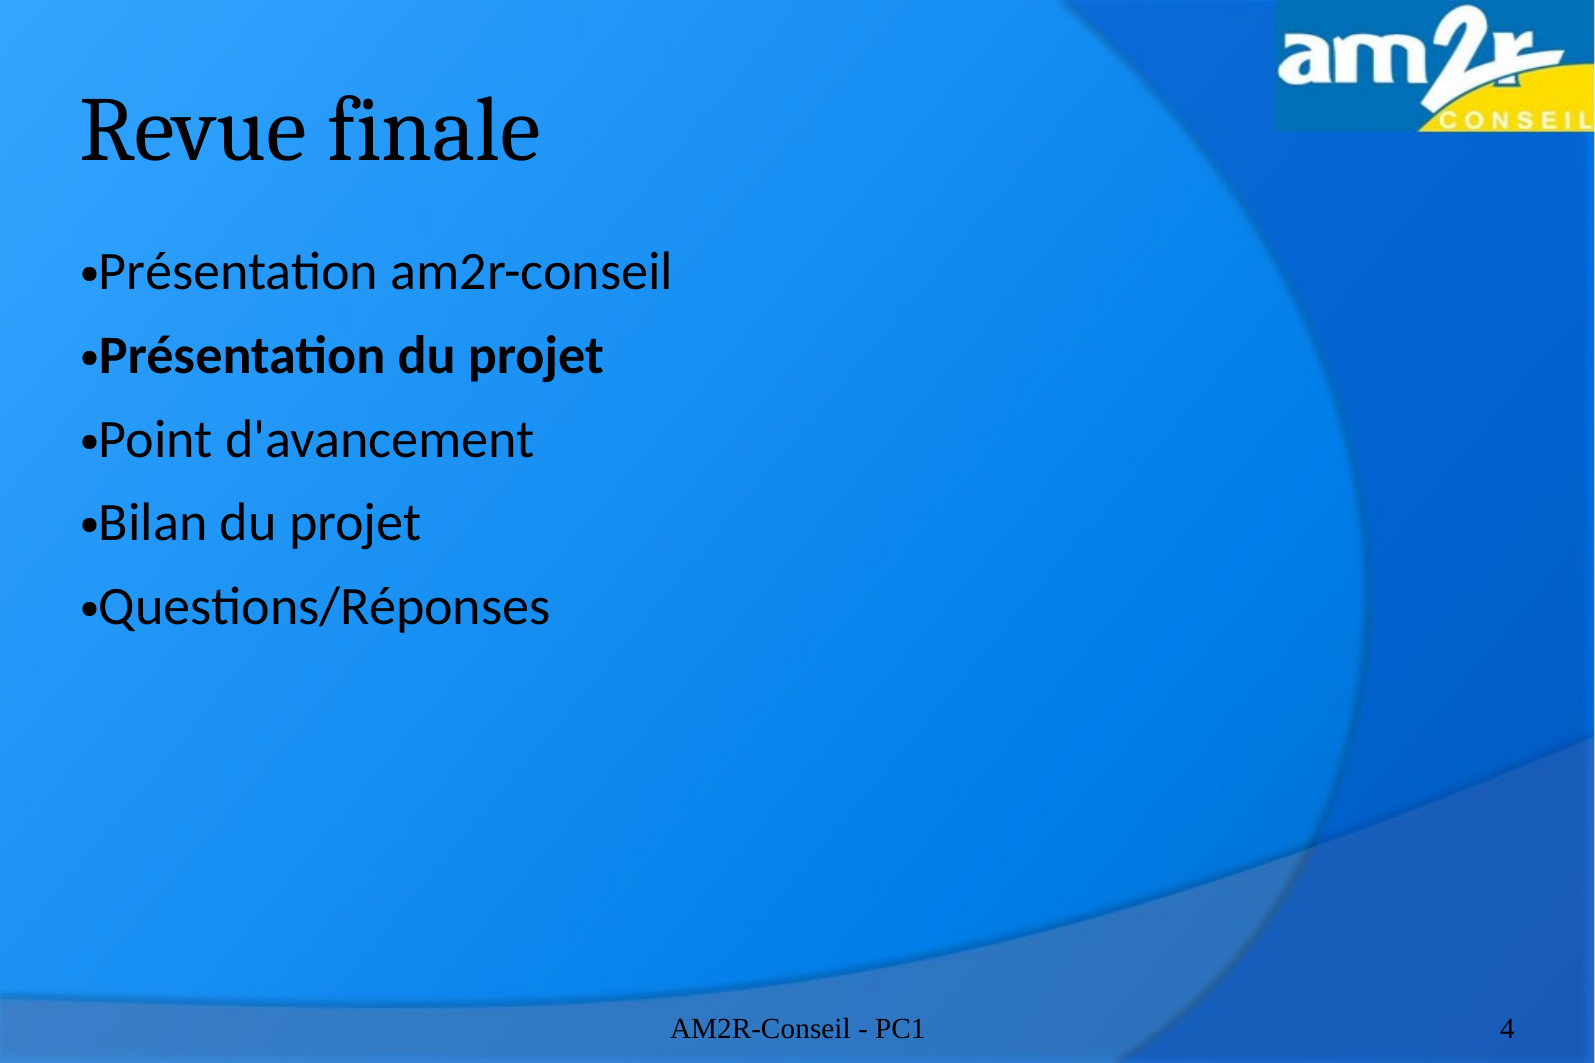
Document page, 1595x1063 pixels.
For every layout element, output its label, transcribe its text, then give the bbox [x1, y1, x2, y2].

picture [0, 0, 1595, 1063]
title Revue finale [79, 42, 1253, 220]
list Présentation am2r-conseil Présentation du projet Point d'avancement Bilan du projet Questions/Réponses [79, 248, 1515, 951]
